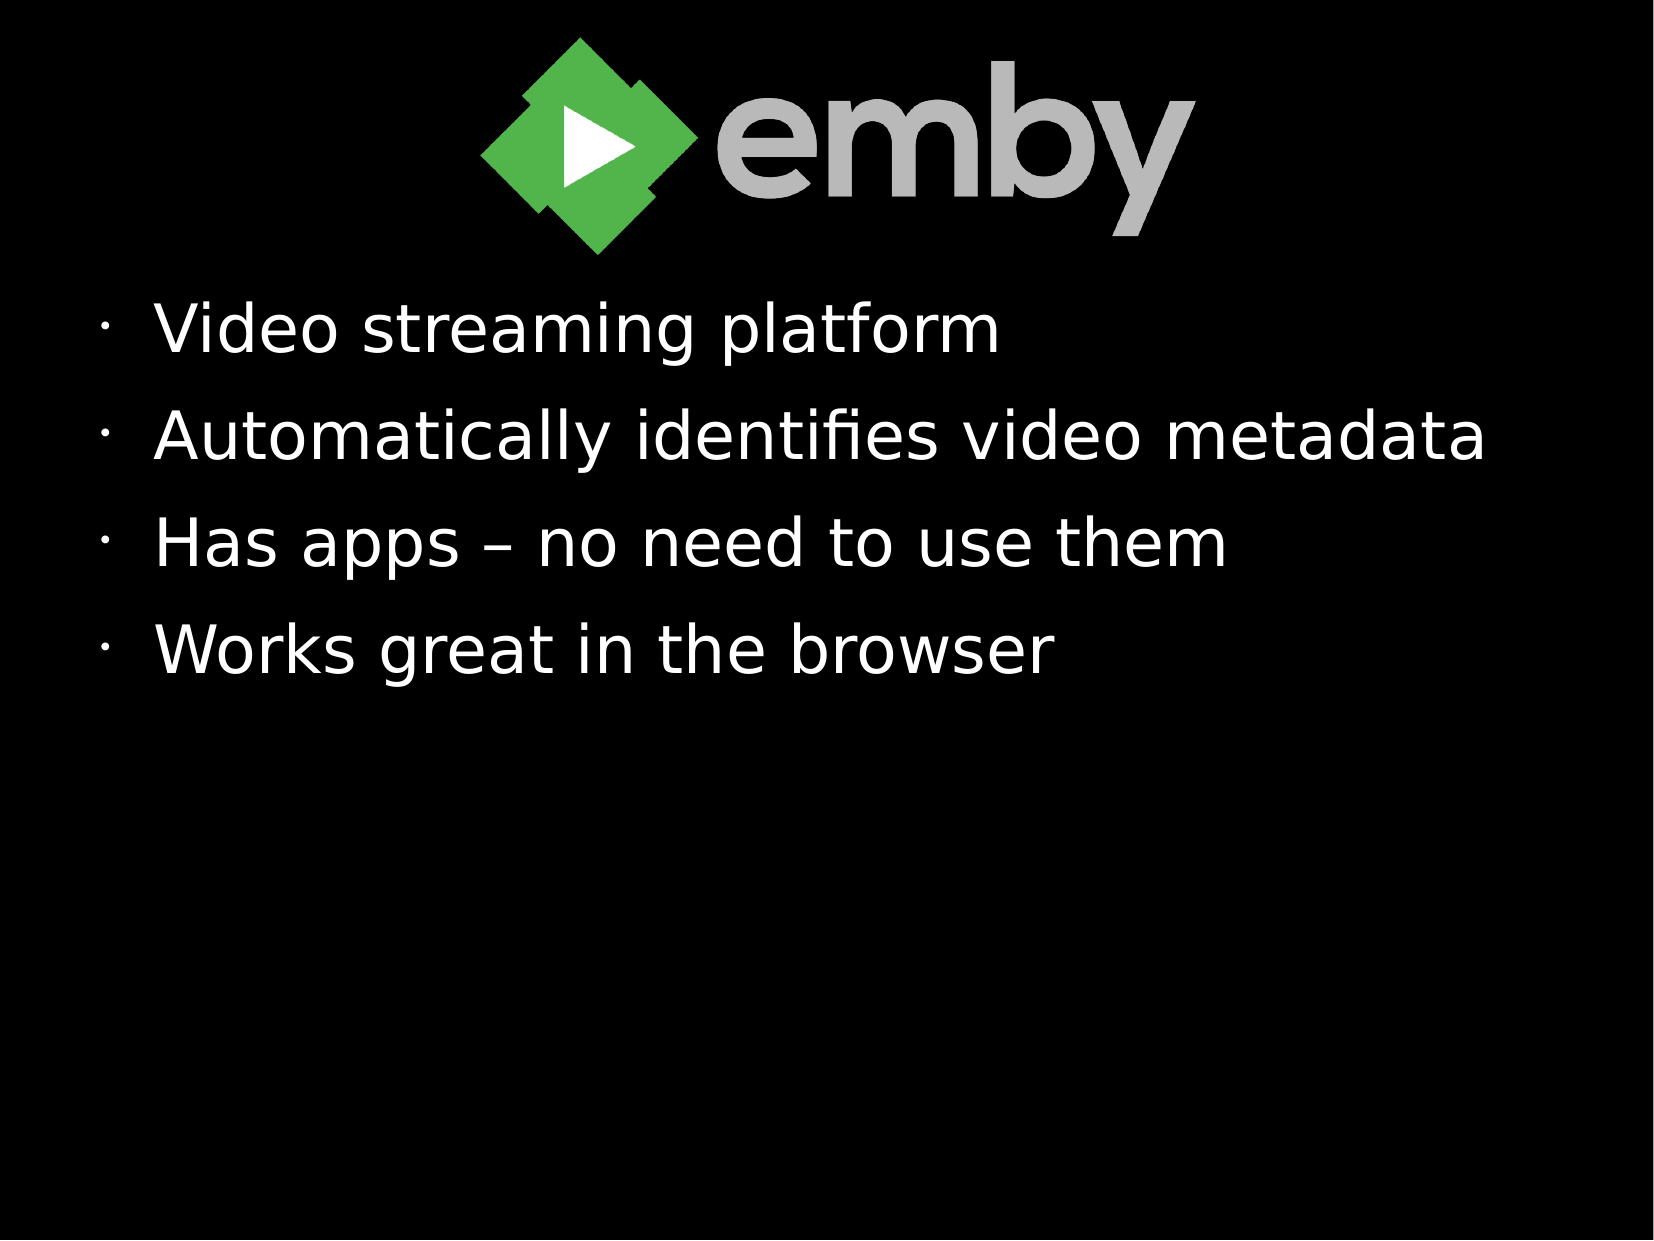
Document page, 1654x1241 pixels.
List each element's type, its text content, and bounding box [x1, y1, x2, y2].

picture [480, 37, 1196, 256]
list Video streaming platform Automatically identifies video metadata Has apps – no need to use them Works great in the browser [82, 290, 1571, 1010]
